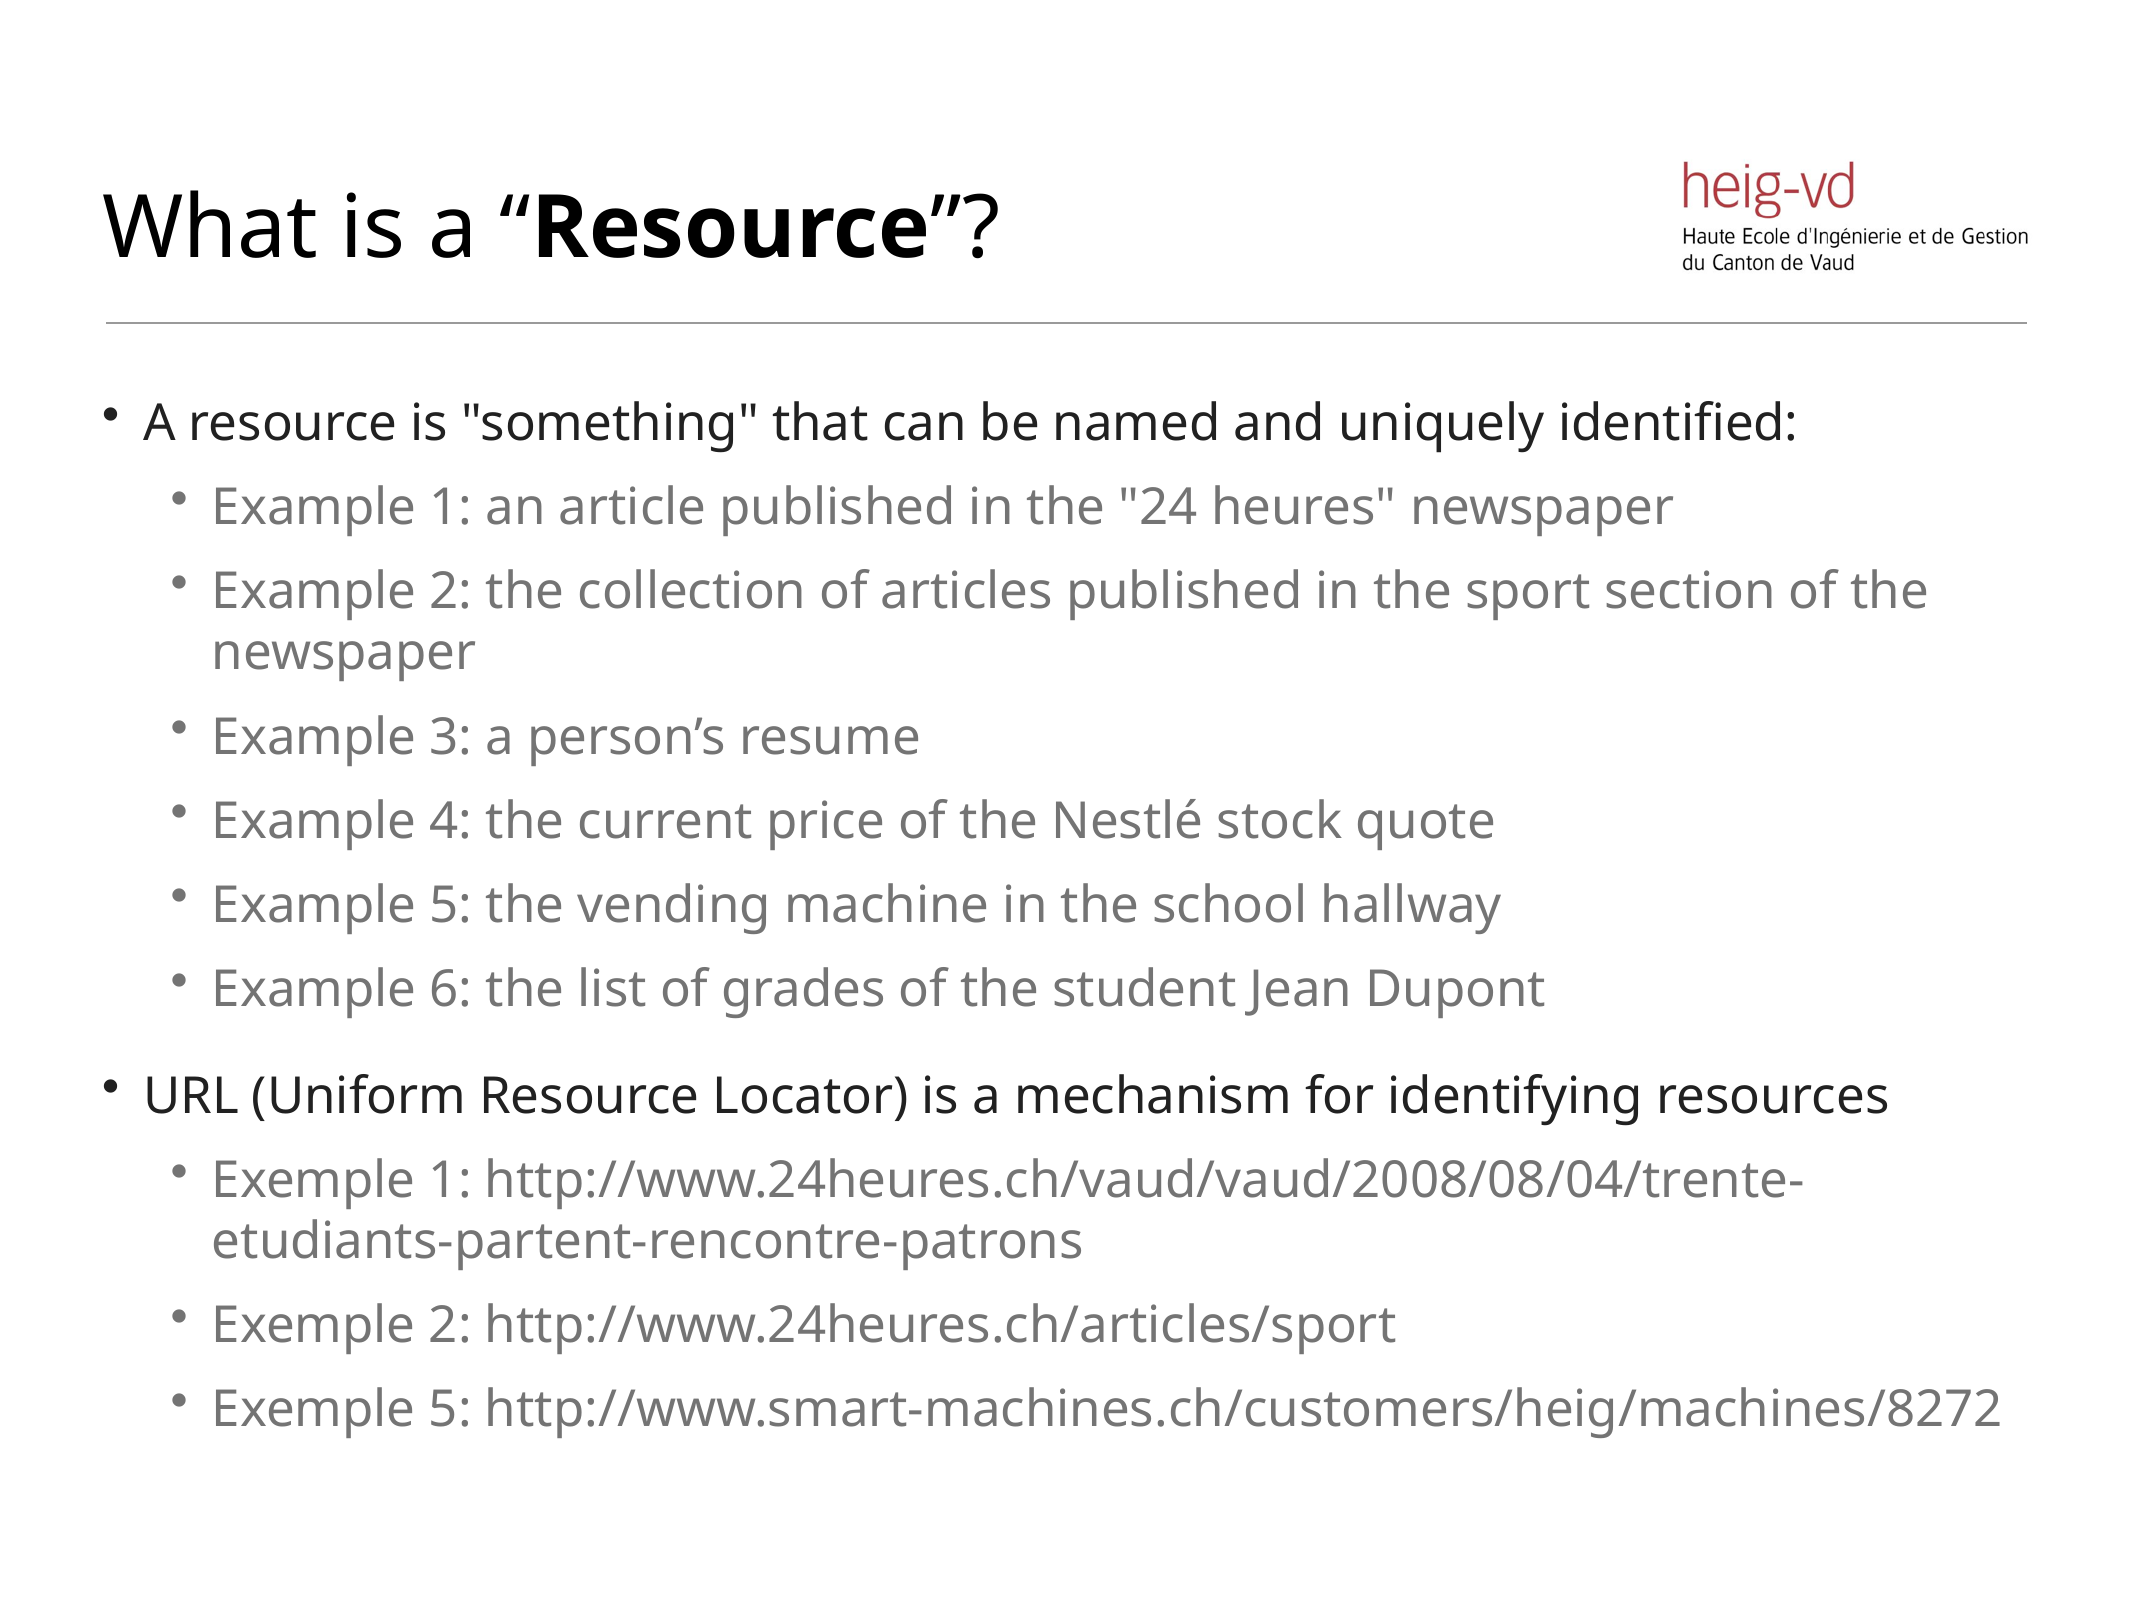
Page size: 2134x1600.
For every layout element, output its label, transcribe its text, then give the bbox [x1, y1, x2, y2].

list A resource is "something" that can be named and uniquely identified: Example 1: an article published in the "24 heures" newspaper Example 2: the collection of articles published in the sport section of the newspaper Example 3: a person’s resume Example 4: the current price of the Nestlé stock quote Example 5: the vending machine in the school hallway Example 6: the list of grades of the student Jean Dupont URL (Uniform Resource Locator) is a mechanism for identifying resources Exemple 1: http://www.24heures.ch/vaud/vaud/2008/08/04/trente-etudiants-partent-rencontre-patrons Exemple 2: http://www.24heures.ch/articles/sport Exemple 5: http://www.smart-machines.ch/customers/heig/machines/8272 [93, 381, 2040, 1459]
title What is a “Resource”? [93, 54, 2040, 284]
